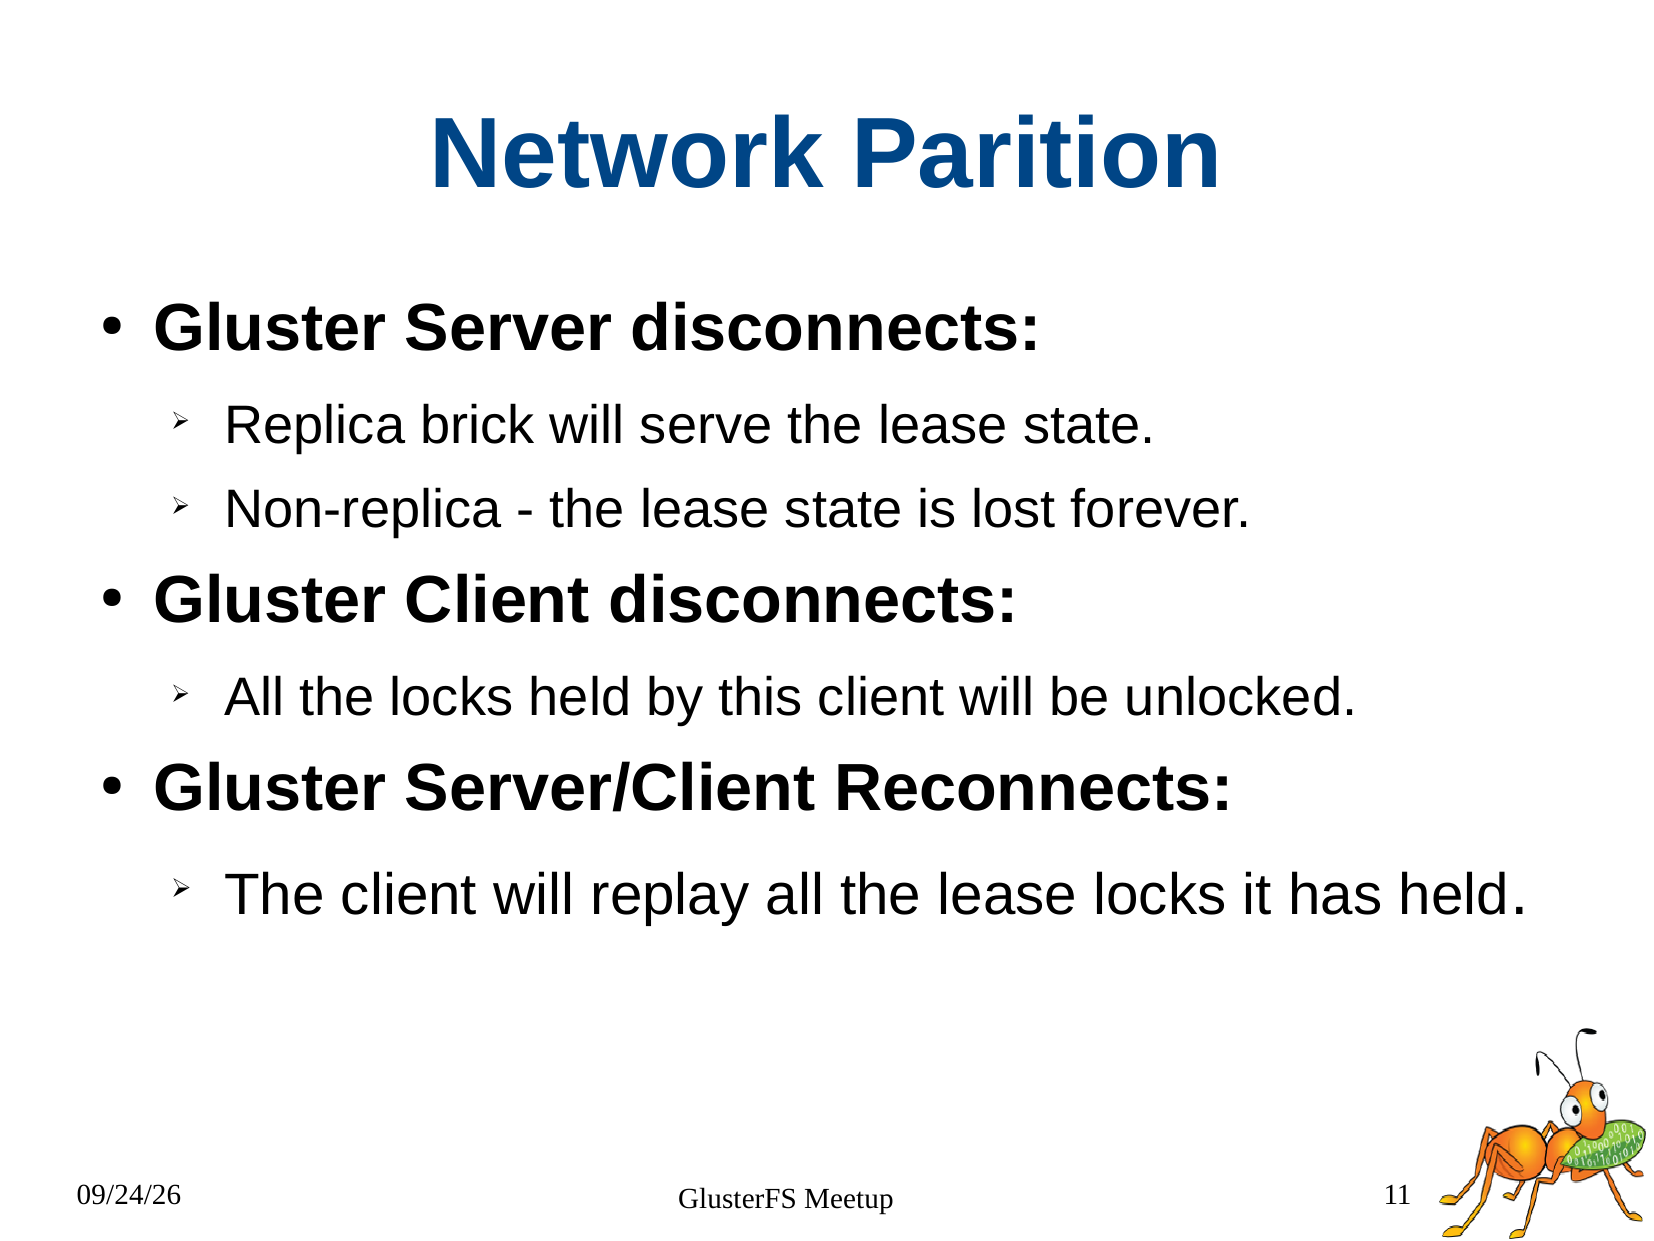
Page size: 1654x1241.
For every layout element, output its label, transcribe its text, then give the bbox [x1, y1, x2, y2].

picture [1436, 1027, 1648, 1241]
list Gluster Server disconnects: Replica brick will serve the lease state. Non-replica - the lease state is lost forever. Gluster Client disconnects: All the locks held by this client will be unlocked. Gluster Server/Client Reconnects: The client will replay all the lease locks it has held. [82, 290, 1571, 1066]
title Network Parition [82, 49, 1571, 257]
